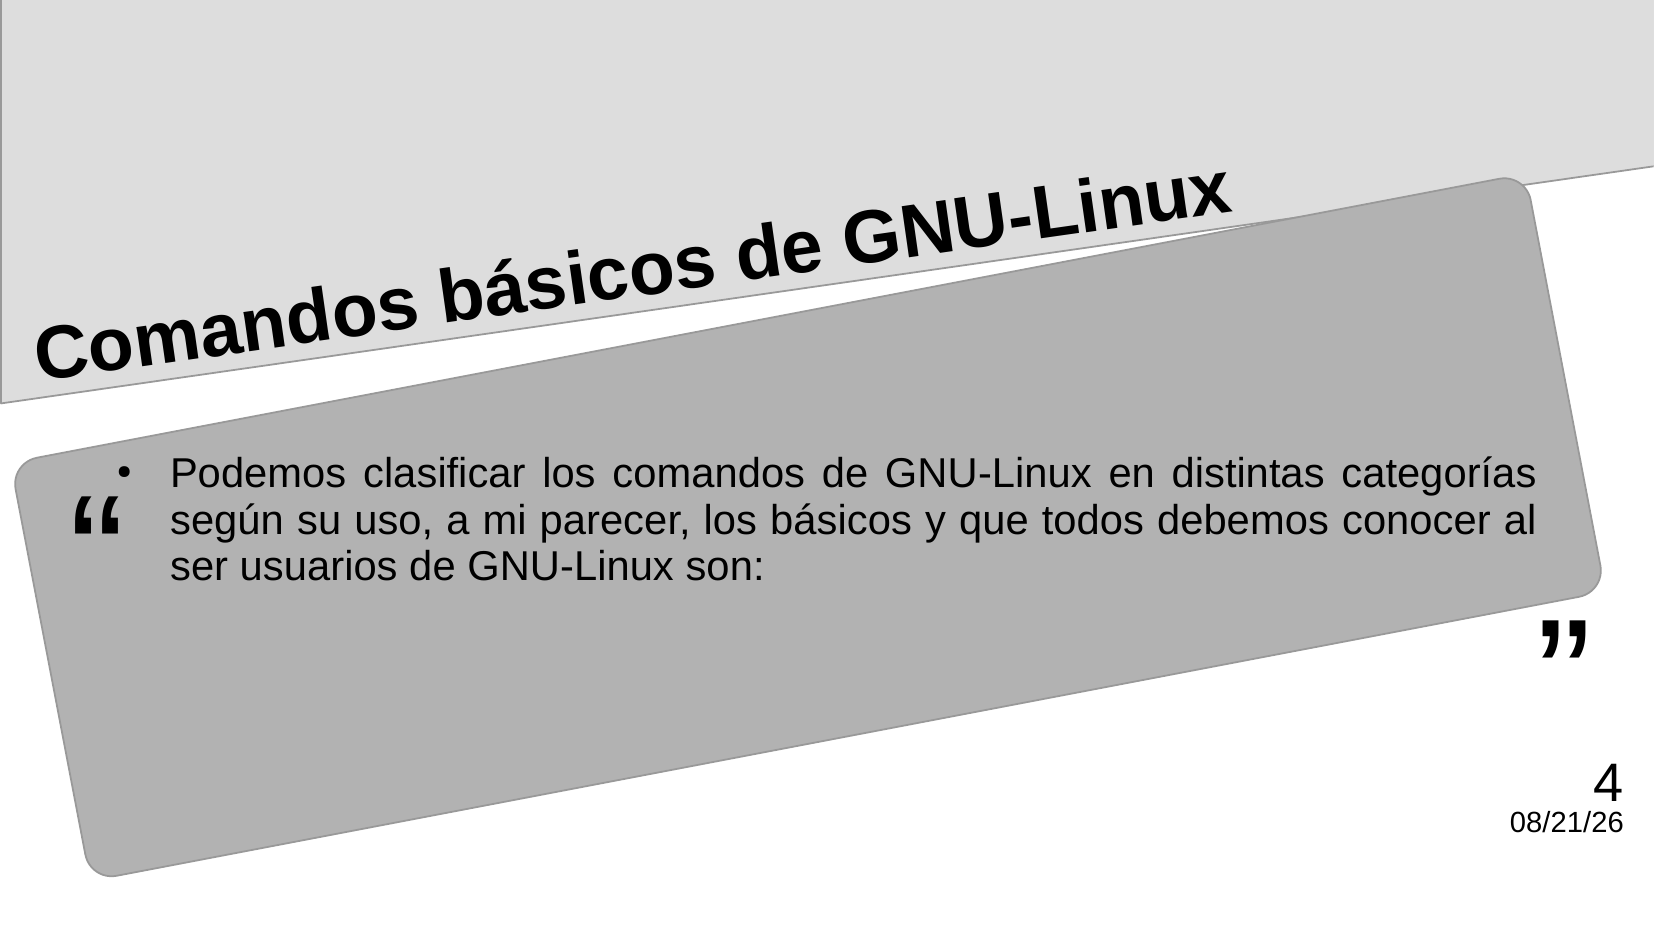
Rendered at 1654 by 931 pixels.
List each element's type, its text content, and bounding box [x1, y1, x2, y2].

title Comandos básicos de GNU-Linux [16, 21, 1515, 481]
list Podemos clasificar los comandos de GNU-Linux en distintas categorías según su uso, a mi parecer, los básicos y que todos debemos conocer al ser usuarios de GNU-Linux son: [99, 450, 1538, 676]
